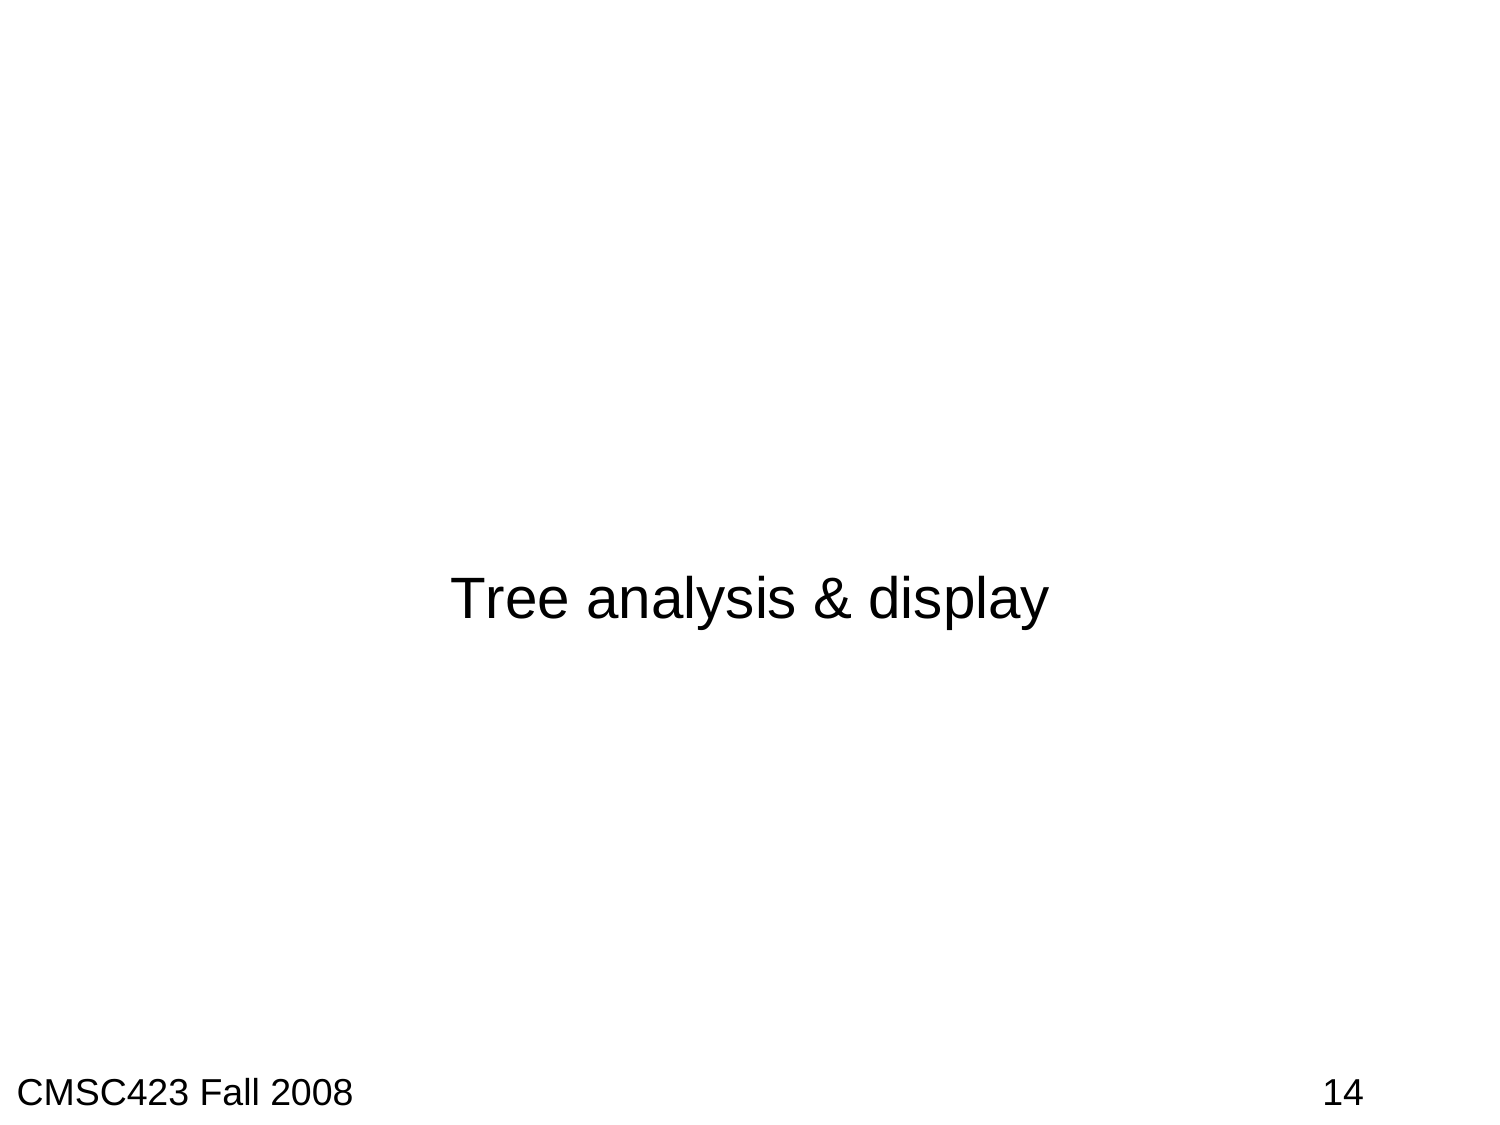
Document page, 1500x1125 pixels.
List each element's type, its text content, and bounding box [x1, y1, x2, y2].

subtitle Tree analysis & display [16, 132, 1485, 1064]
